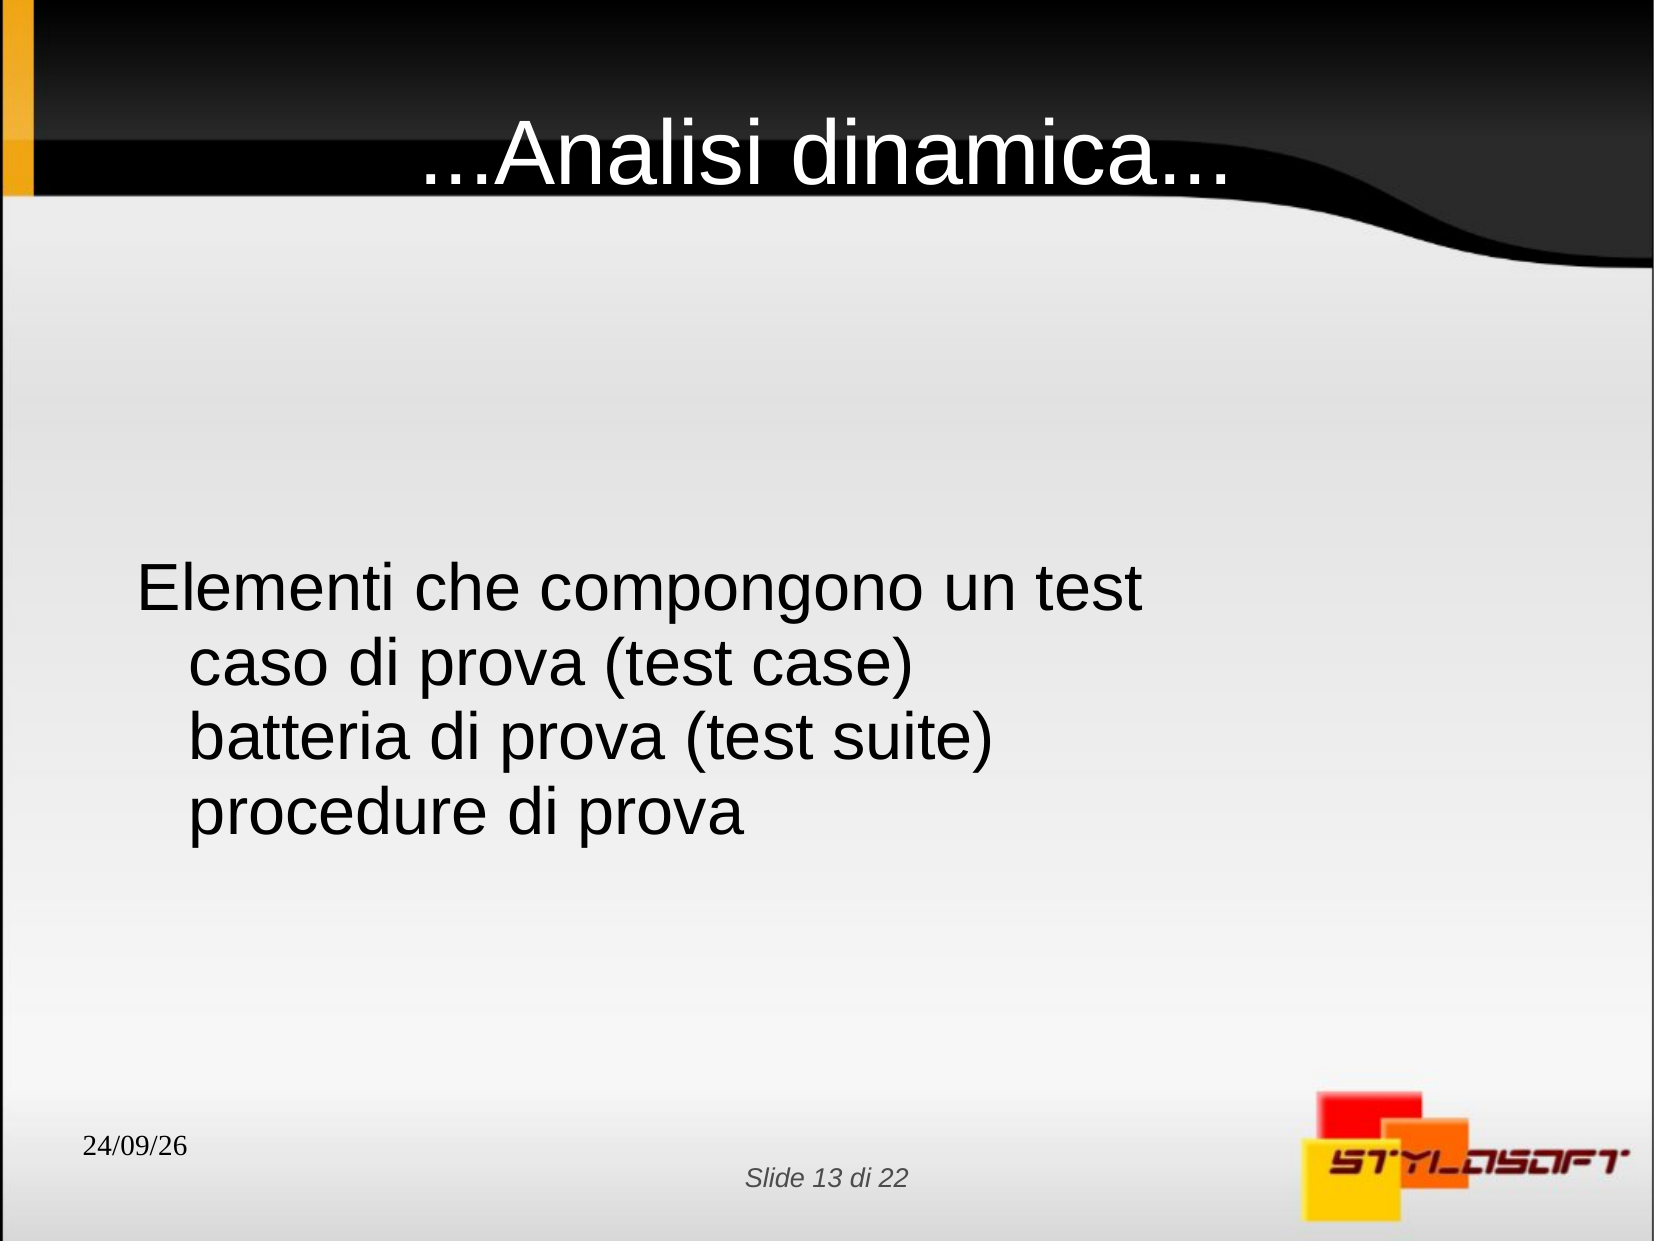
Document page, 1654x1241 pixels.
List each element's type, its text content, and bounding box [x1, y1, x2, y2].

title ...Analisi dinamica... [82, 49, 1571, 257]
subtitle Elementi che compongono un test caso di prova (test case) batteria di prova (test suite) procedure di prova [82, 297, 1571, 1102]
text_box Slide <numero> di 22 [0, 1156, 1654, 1241]
picture [0, 0, 1654, 1156]
